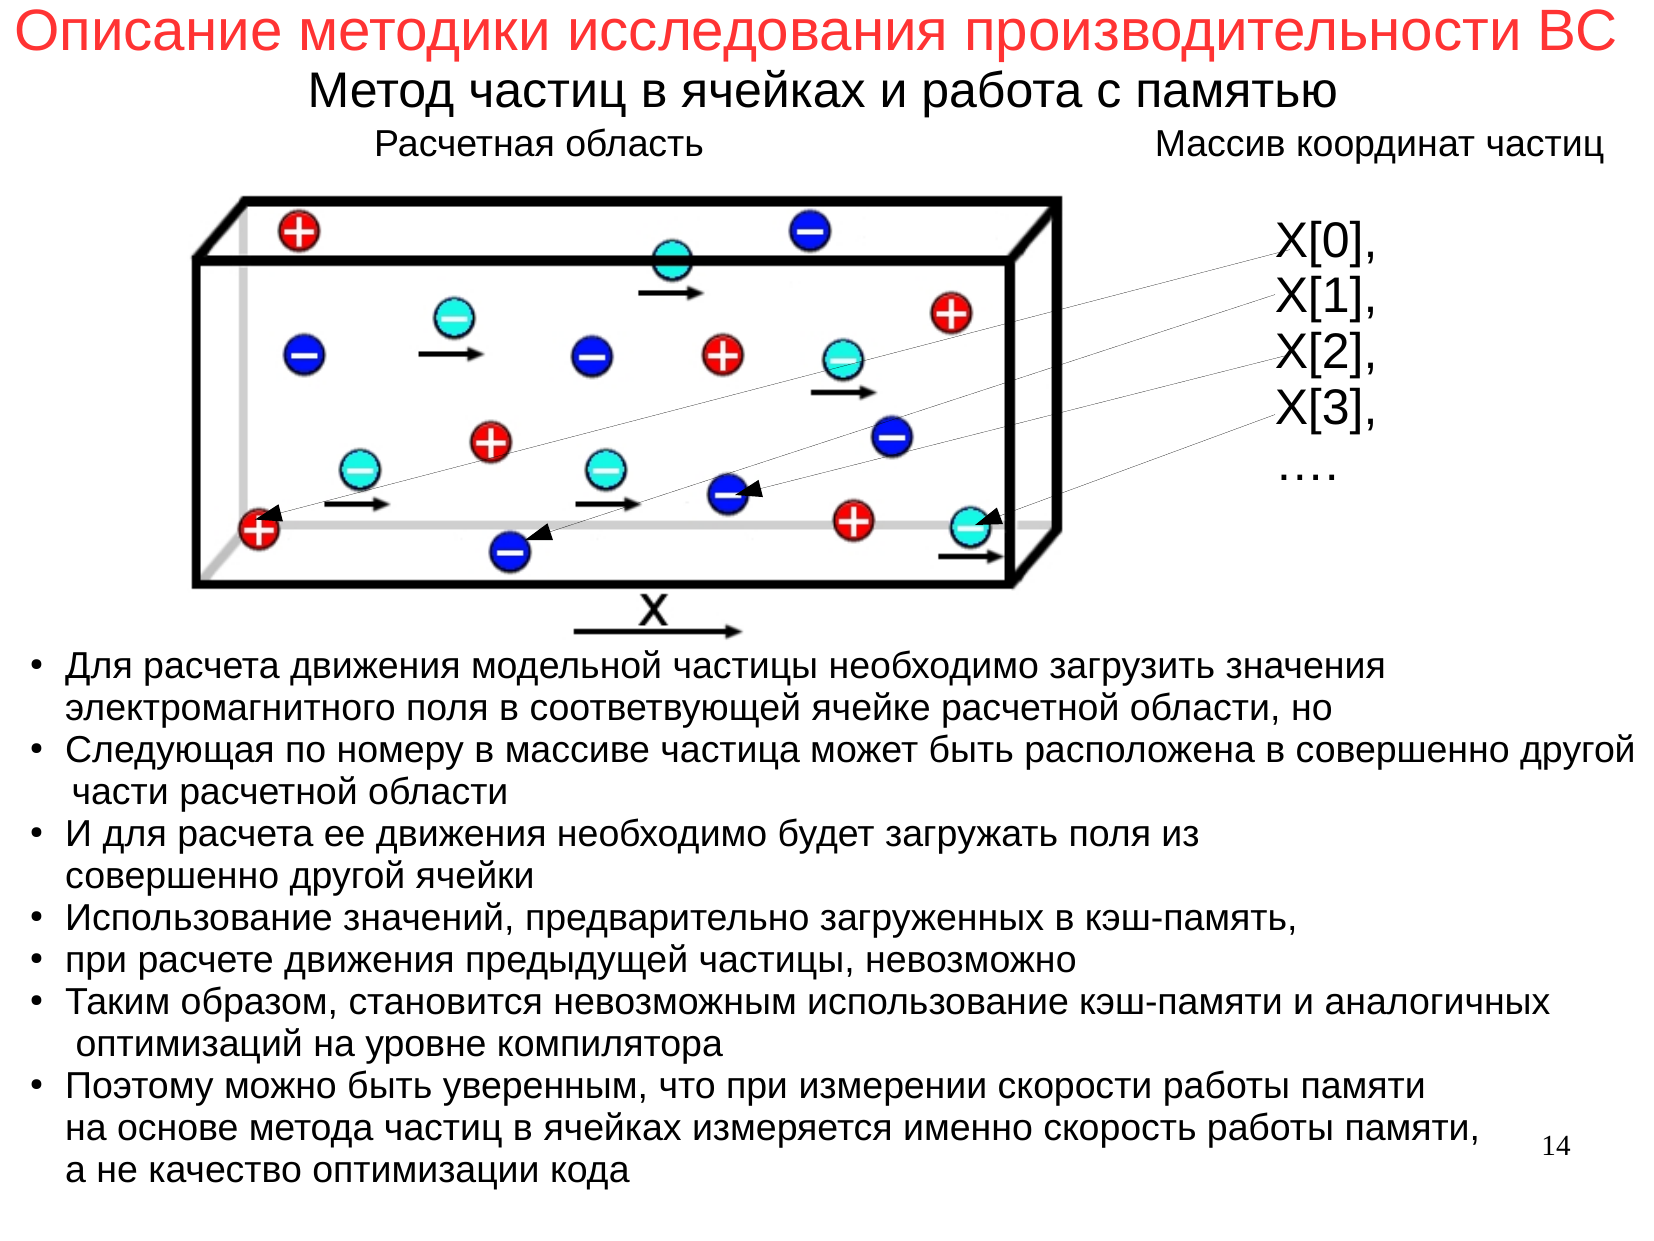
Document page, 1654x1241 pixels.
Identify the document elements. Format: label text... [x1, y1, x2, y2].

text_box Массив координат частиц [1140, 114, 1619, 172]
picture [187, 221, 1066, 637]
title Описание методики исследования производительности ВС Метод частиц в ячейках и работа с памятью [0, 0, 1654, 221]
text_box X[0], X[1], X[2], X[3], …. [1260, 204, 1393, 569]
text_box Для расчета движения модельной частицы необходимо загрузить значения электромагнитного поля в соответвующей ячейке расчетной области, но Следующая по номеру в массиве частица может быть расположена в совершенно другой части расчетной области И для расчета ее движения необходимо будет загружать поля из совершенно другой ячейки Использование значений, предварительно загруженных в кэш-память, при расчете движения предыдущей частицы, невозможно Таким образом, становится невозможным использование кэш-памяти и аналогичных оптимизаций на уровне компилятора Поэтому можно быть уверенным, что при измерении скорости работы памяти на основе метода частиц в ячейках измеряется именно скорость работы памяти, а не качество оптимизации кода [15, 637, 1651, 1241]
text_box Расчетная область [359, 114, 720, 172]
